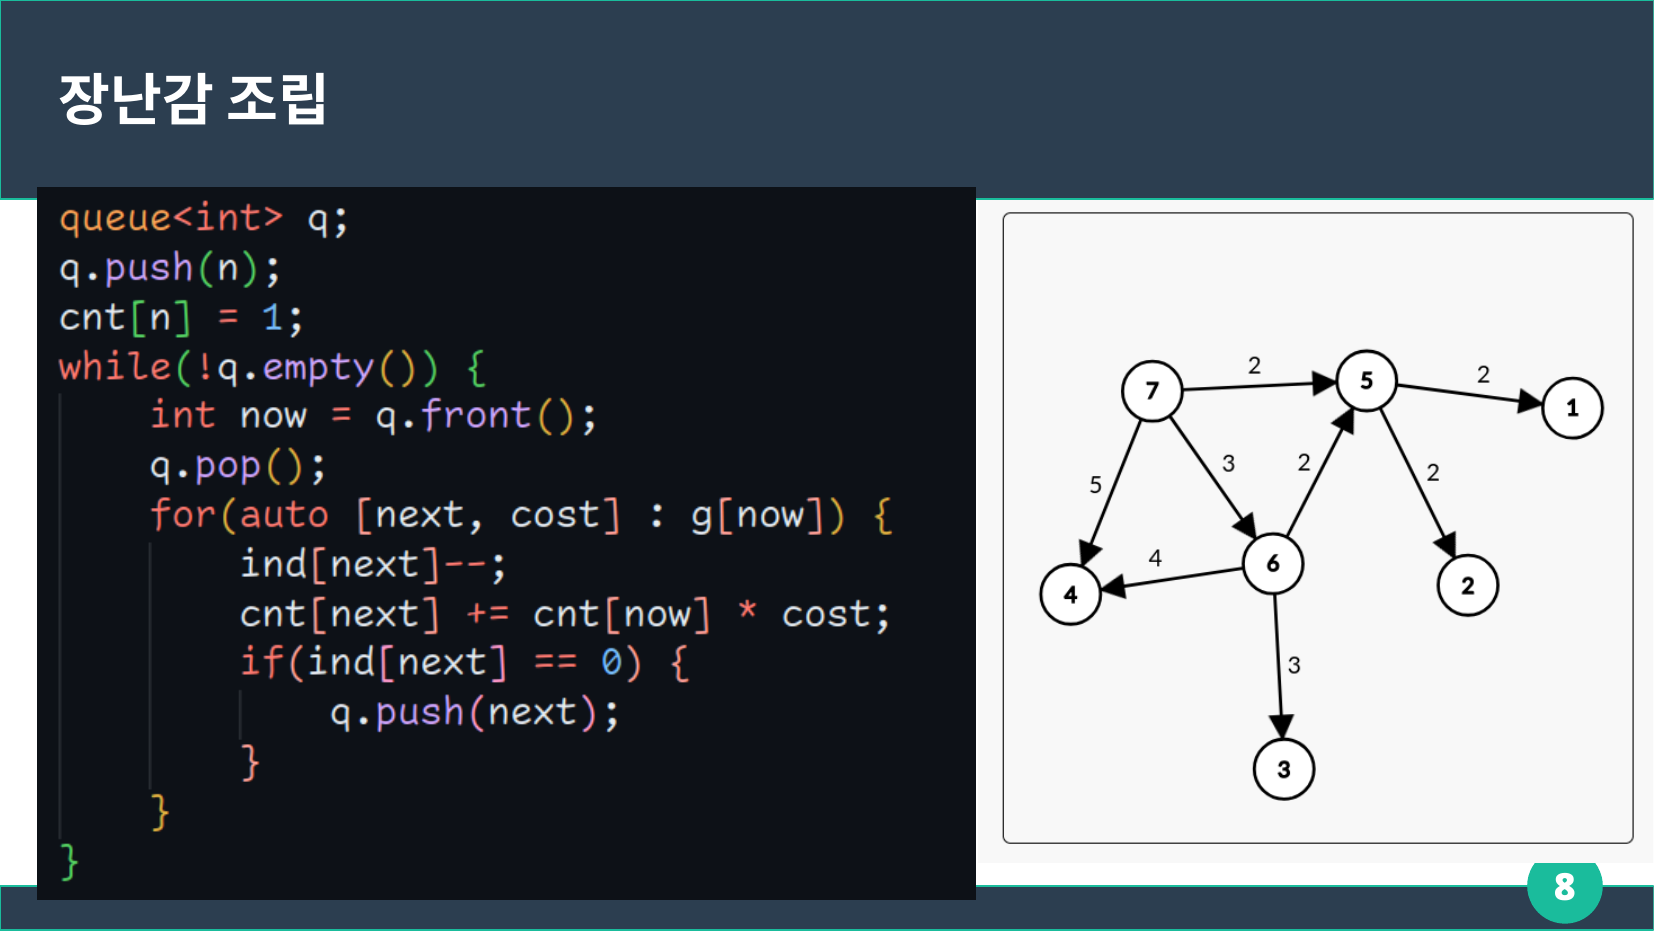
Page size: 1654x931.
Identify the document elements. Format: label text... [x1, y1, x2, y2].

picture [37, 187, 976, 901]
title 장난감 조립 [59, 37, 1595, 156]
picture [978, 200, 1654, 863]
